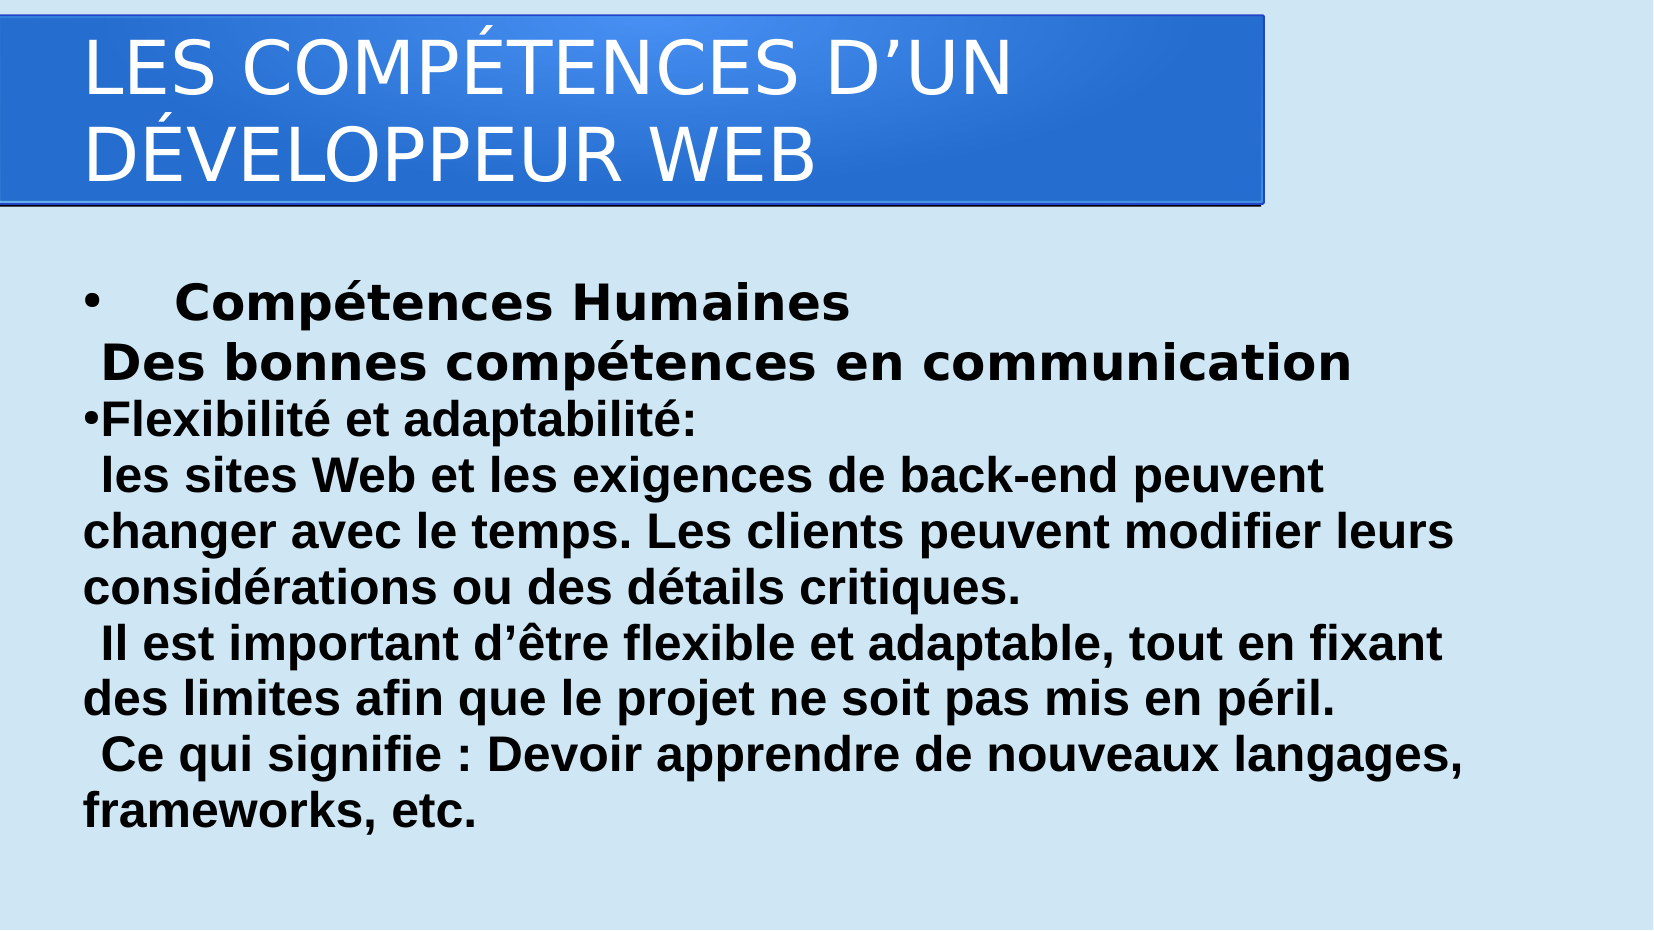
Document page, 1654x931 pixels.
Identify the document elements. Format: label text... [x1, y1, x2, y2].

title LES COMPÉTENCES D’UN DÉVELOPPEUR WEB [82, 25, 1235, 199]
subtitle Compétences Humaines Des bonnes compétences en communication Flexibilité et adaptabilité: les sites Web et les exigences de back-end peuvent changer avec le temps. Les clients peuvent modifier leurs considérations ou des détails critiques. Il est important d’être flexible et adaptable, tout en fixant des limites afin que le projet ne soit pas mis en péril. Ce qui signifie : Devoir apprendre de nouveaux langages, frameworks, etc. [82, 207, 1501, 931]
